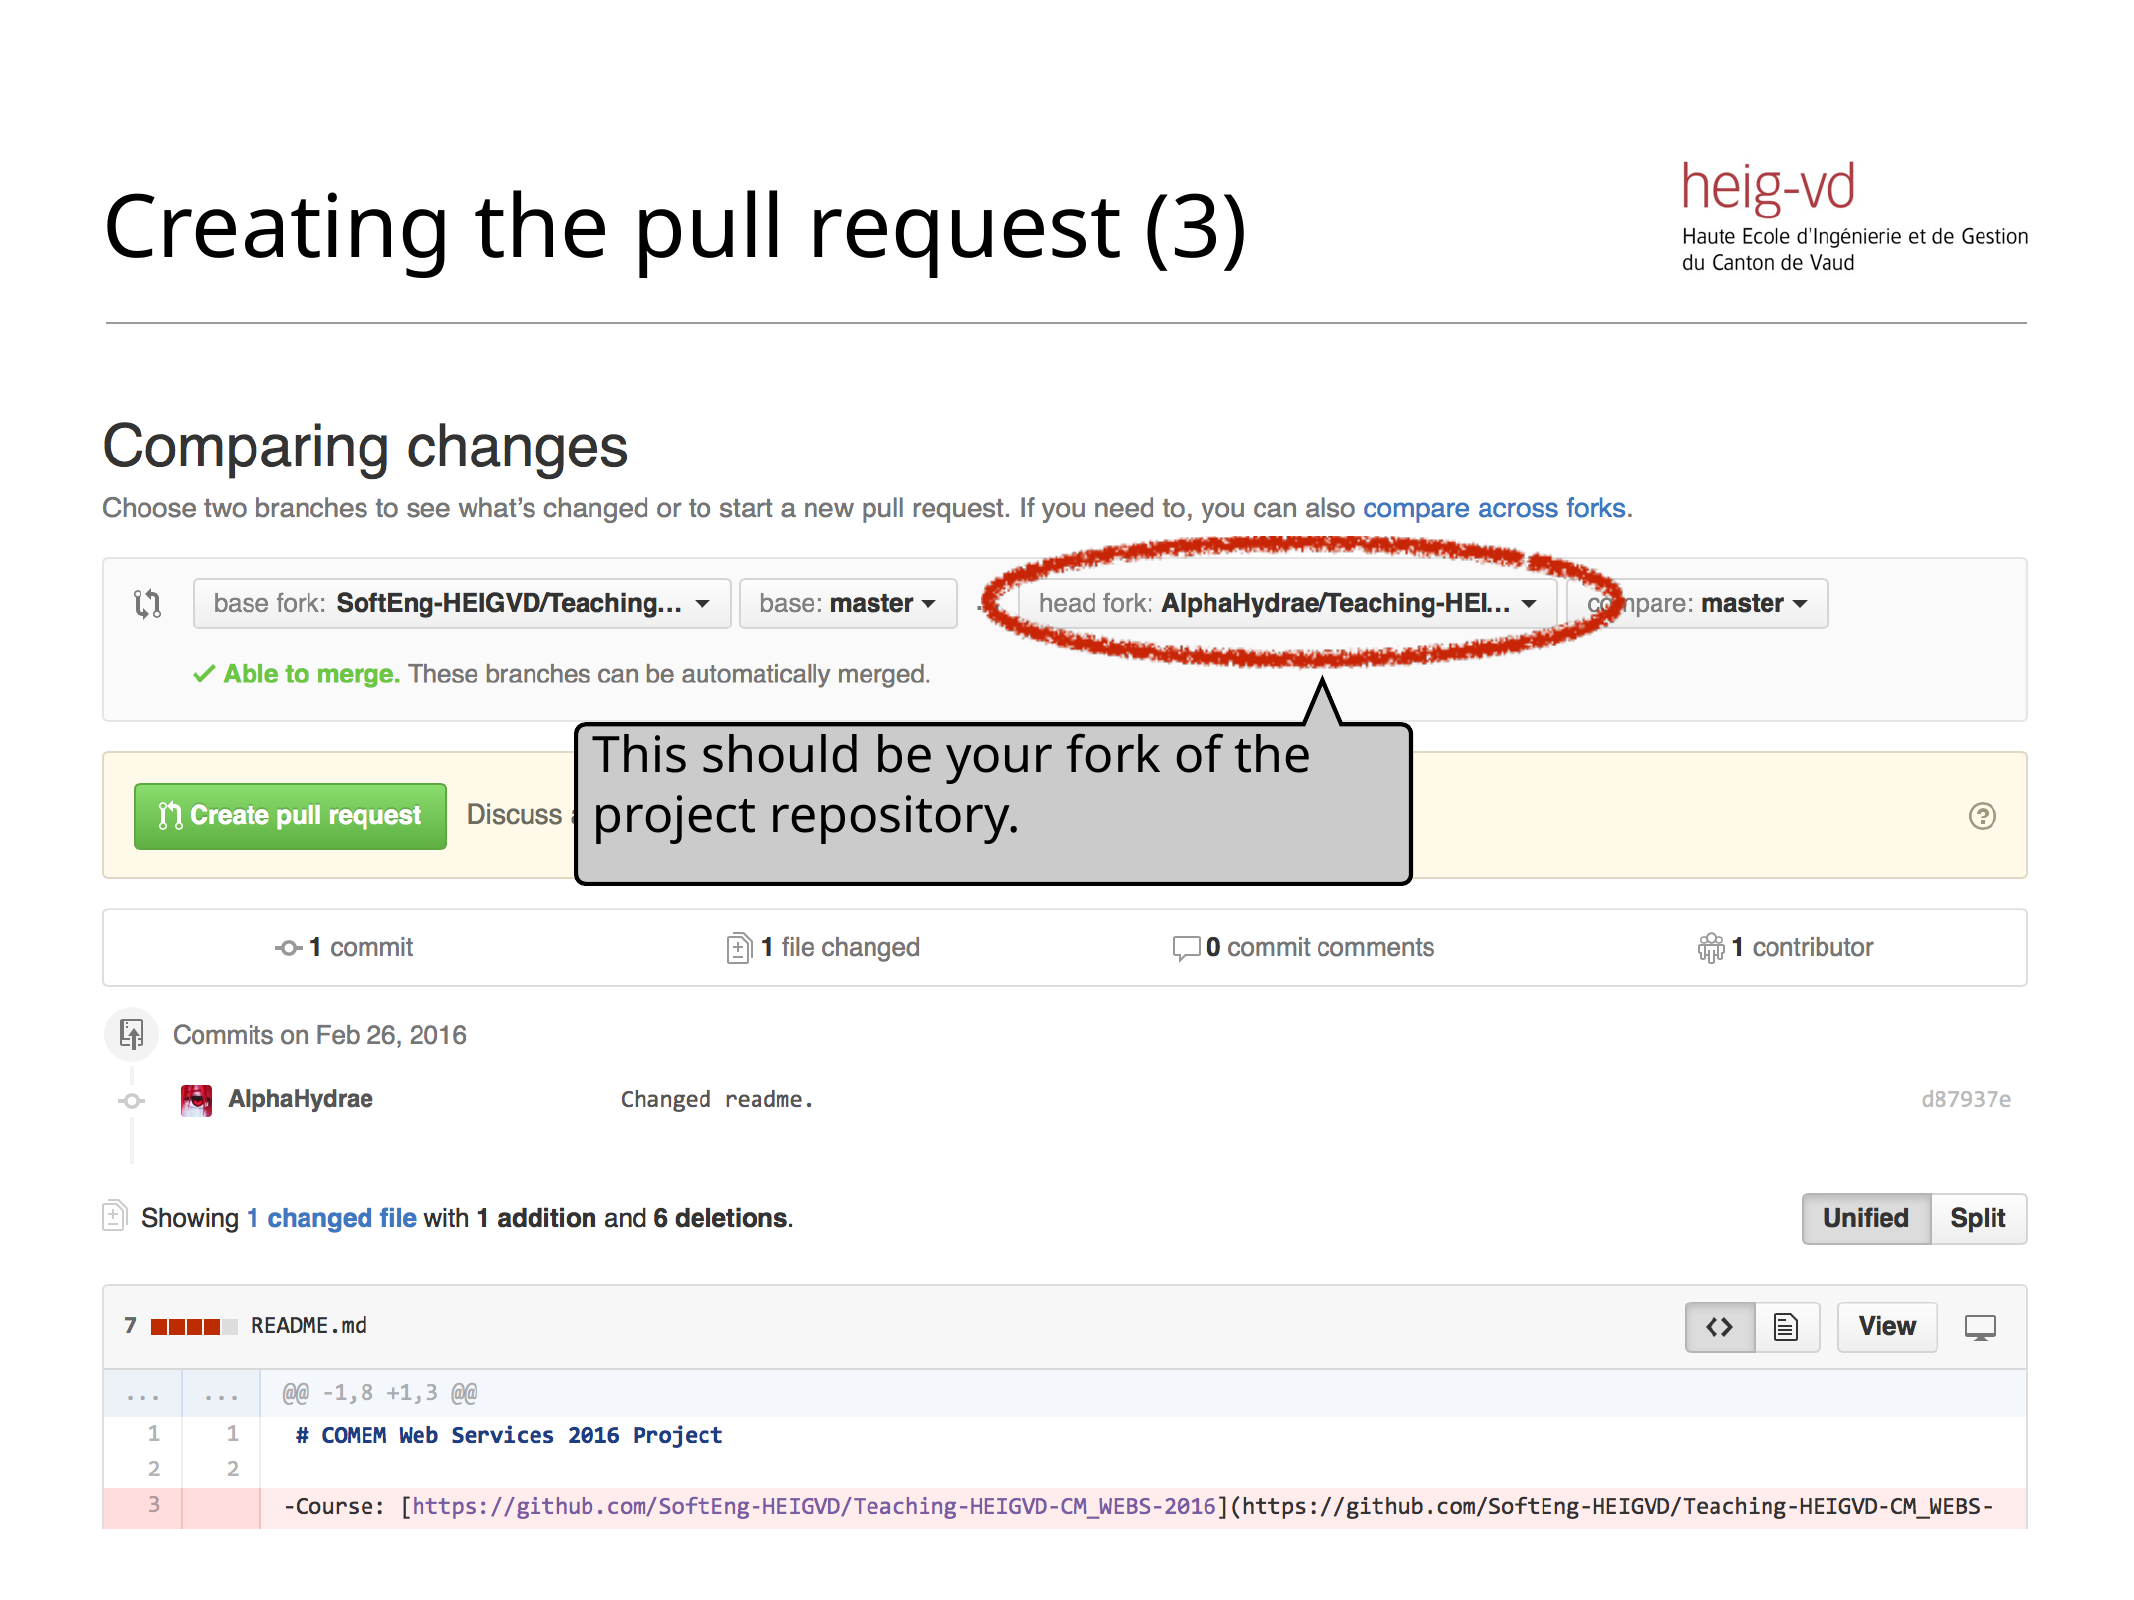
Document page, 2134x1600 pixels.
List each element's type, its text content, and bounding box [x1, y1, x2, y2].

title Creating the pull request (3) [93, 54, 2040, 284]
picture [84, 401, 2049, 1529]
text_box This should be your fork of the project repository. [576, 680, 1412, 884]
